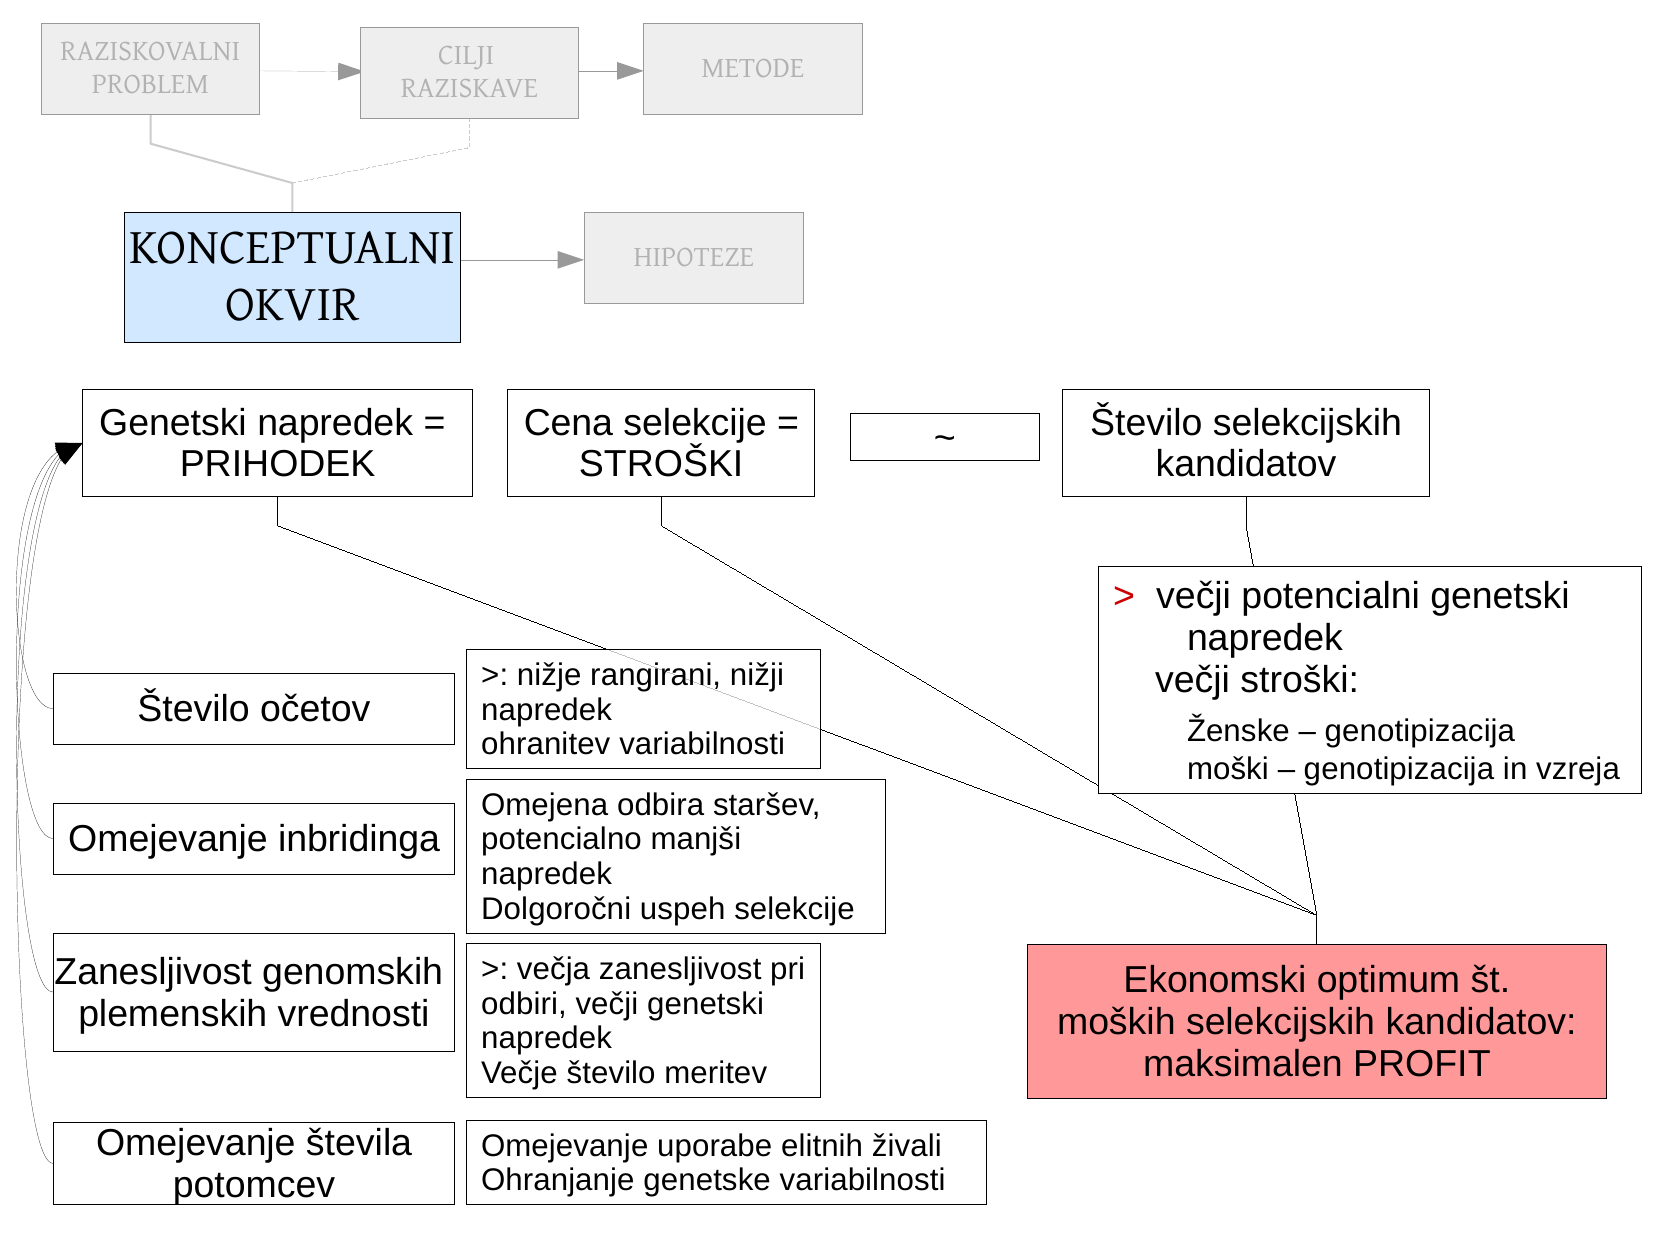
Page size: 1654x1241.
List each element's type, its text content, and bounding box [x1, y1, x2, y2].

text_box Omejevanje inbridinga [53, 803, 455, 875]
text_box HIPOTEZE [584, 212, 804, 304]
text_box KONCEPTUALNI OKVIR [124, 212, 461, 343]
text_box METODE [643, 23, 863, 115]
text_box CILJI RAZISKAVE [360, 27, 579, 119]
text_box Ekonomski optimum št. moških selekcijskih kandidatov: maksimalen PROFIT [1027, 944, 1607, 1099]
text_box Število očetov [53, 673, 455, 745]
text_box >: večja zanesljivost pri odbiri, večji genetski napredek Večje število meritev [466, 943, 821, 1098]
text_box RAZISKOVALNI PROBLEM [41, 23, 260, 115]
text_box > večji potencialni genetski napredek večji stroški: Ženske – genotipizacija moški – genotipizacija in vzreja [1098, 566, 1642, 794]
text_box Cena selekcije = STROŠKI [507, 389, 815, 497]
text_box Število selekcijskih kandidatov [1062, 389, 1430, 497]
text_box >: nižje rangirani, nižji napredek ohranitev variabilnosti [466, 649, 821, 769]
text_box Omejevanje uporabe elitnih živali Ohranjanje genetske variabilnosti [466, 1120, 987, 1205]
text_box Omejena odbira staršev, potencialno manjši napredek Dolgoročni uspeh selekcije [466, 779, 886, 934]
text_box ~ [850, 413, 1040, 461]
text_box Omejevanje števila potomcev [53, 1122, 455, 1205]
text_box Zanesljivost genomskih plemenskih vrednosti [53, 933, 455, 1052]
text_box Genetski napredek = PRIHODEK [82, 389, 473, 497]
